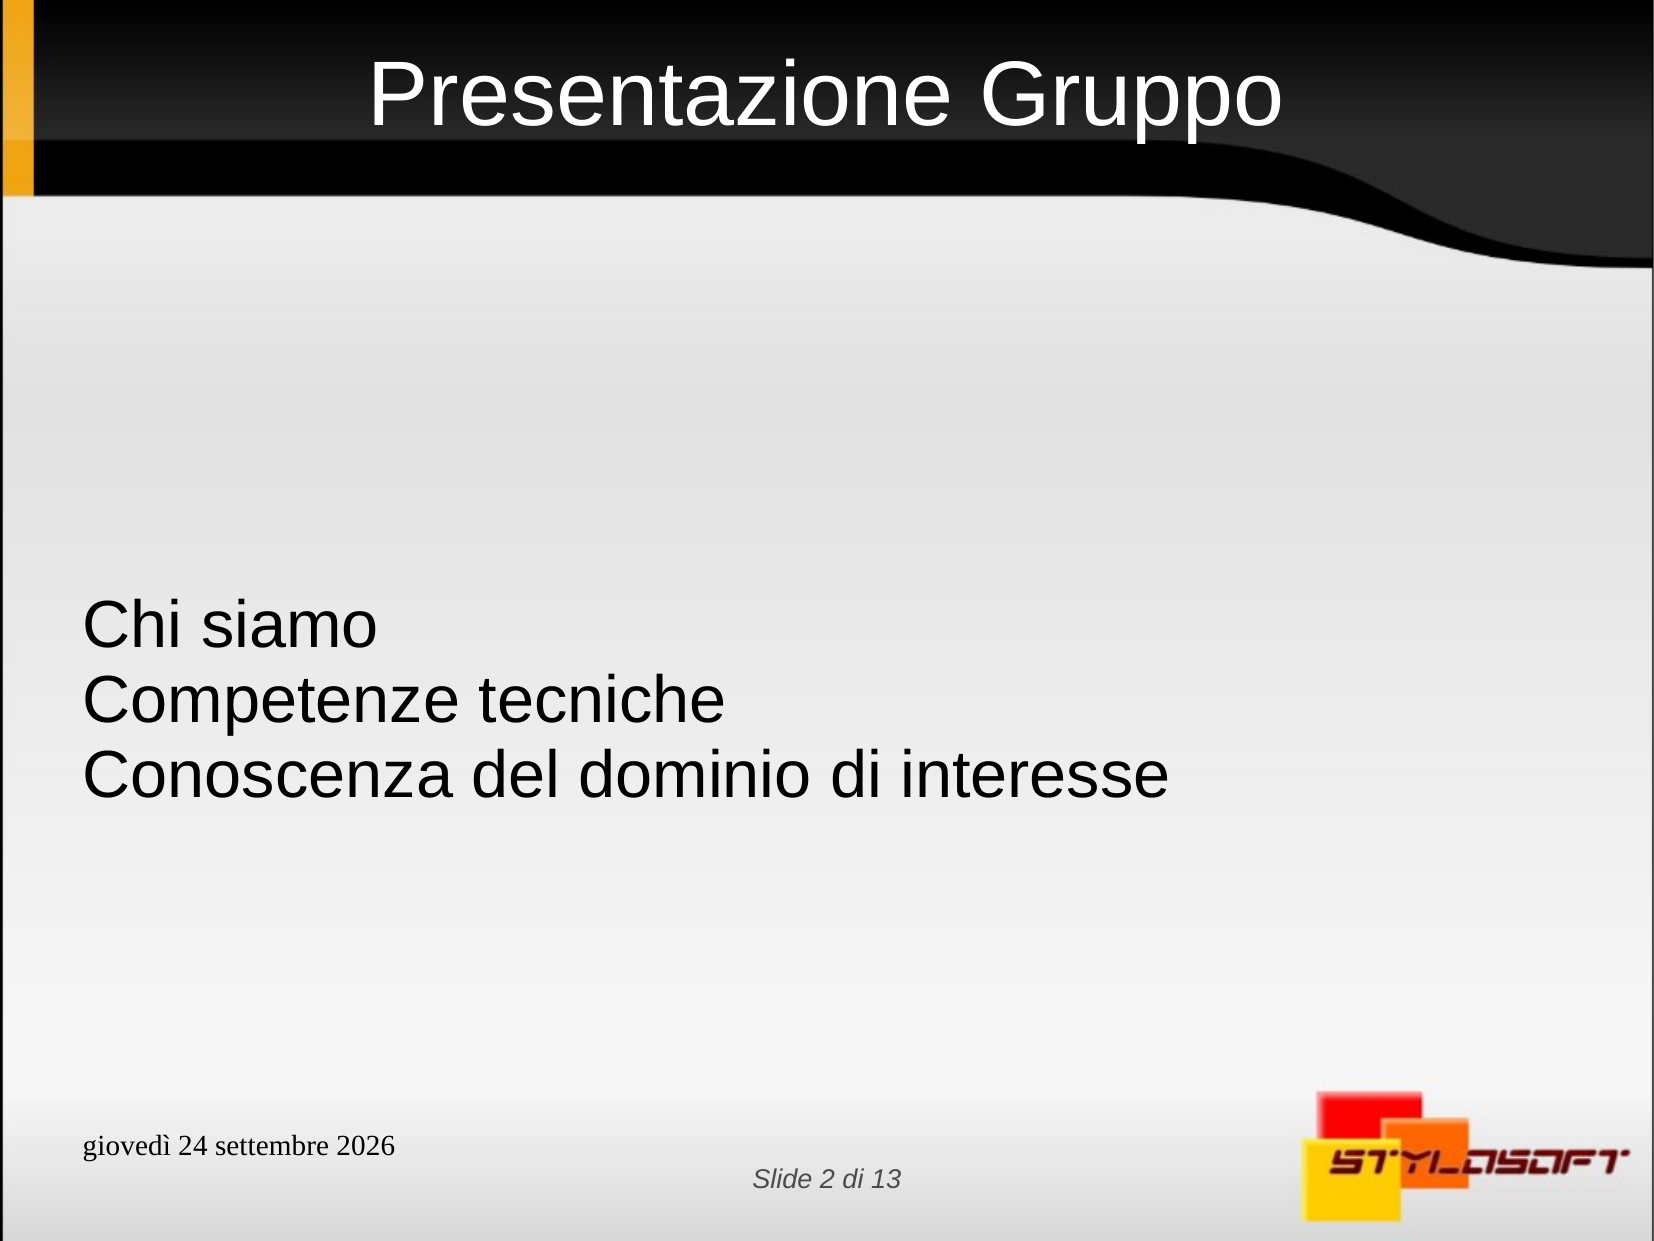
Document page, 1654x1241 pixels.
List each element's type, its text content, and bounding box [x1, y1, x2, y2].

title Presentazione Gruppo [82, 0, 1571, 191]
subtitle Chi siamo Competenze tecniche Conoscenza del dominio di interesse [82, 297, 1571, 1102]
picture [0, 0, 1654, 1156]
text_box Slide <number> di 13 [0, 1156, 1654, 1241]
